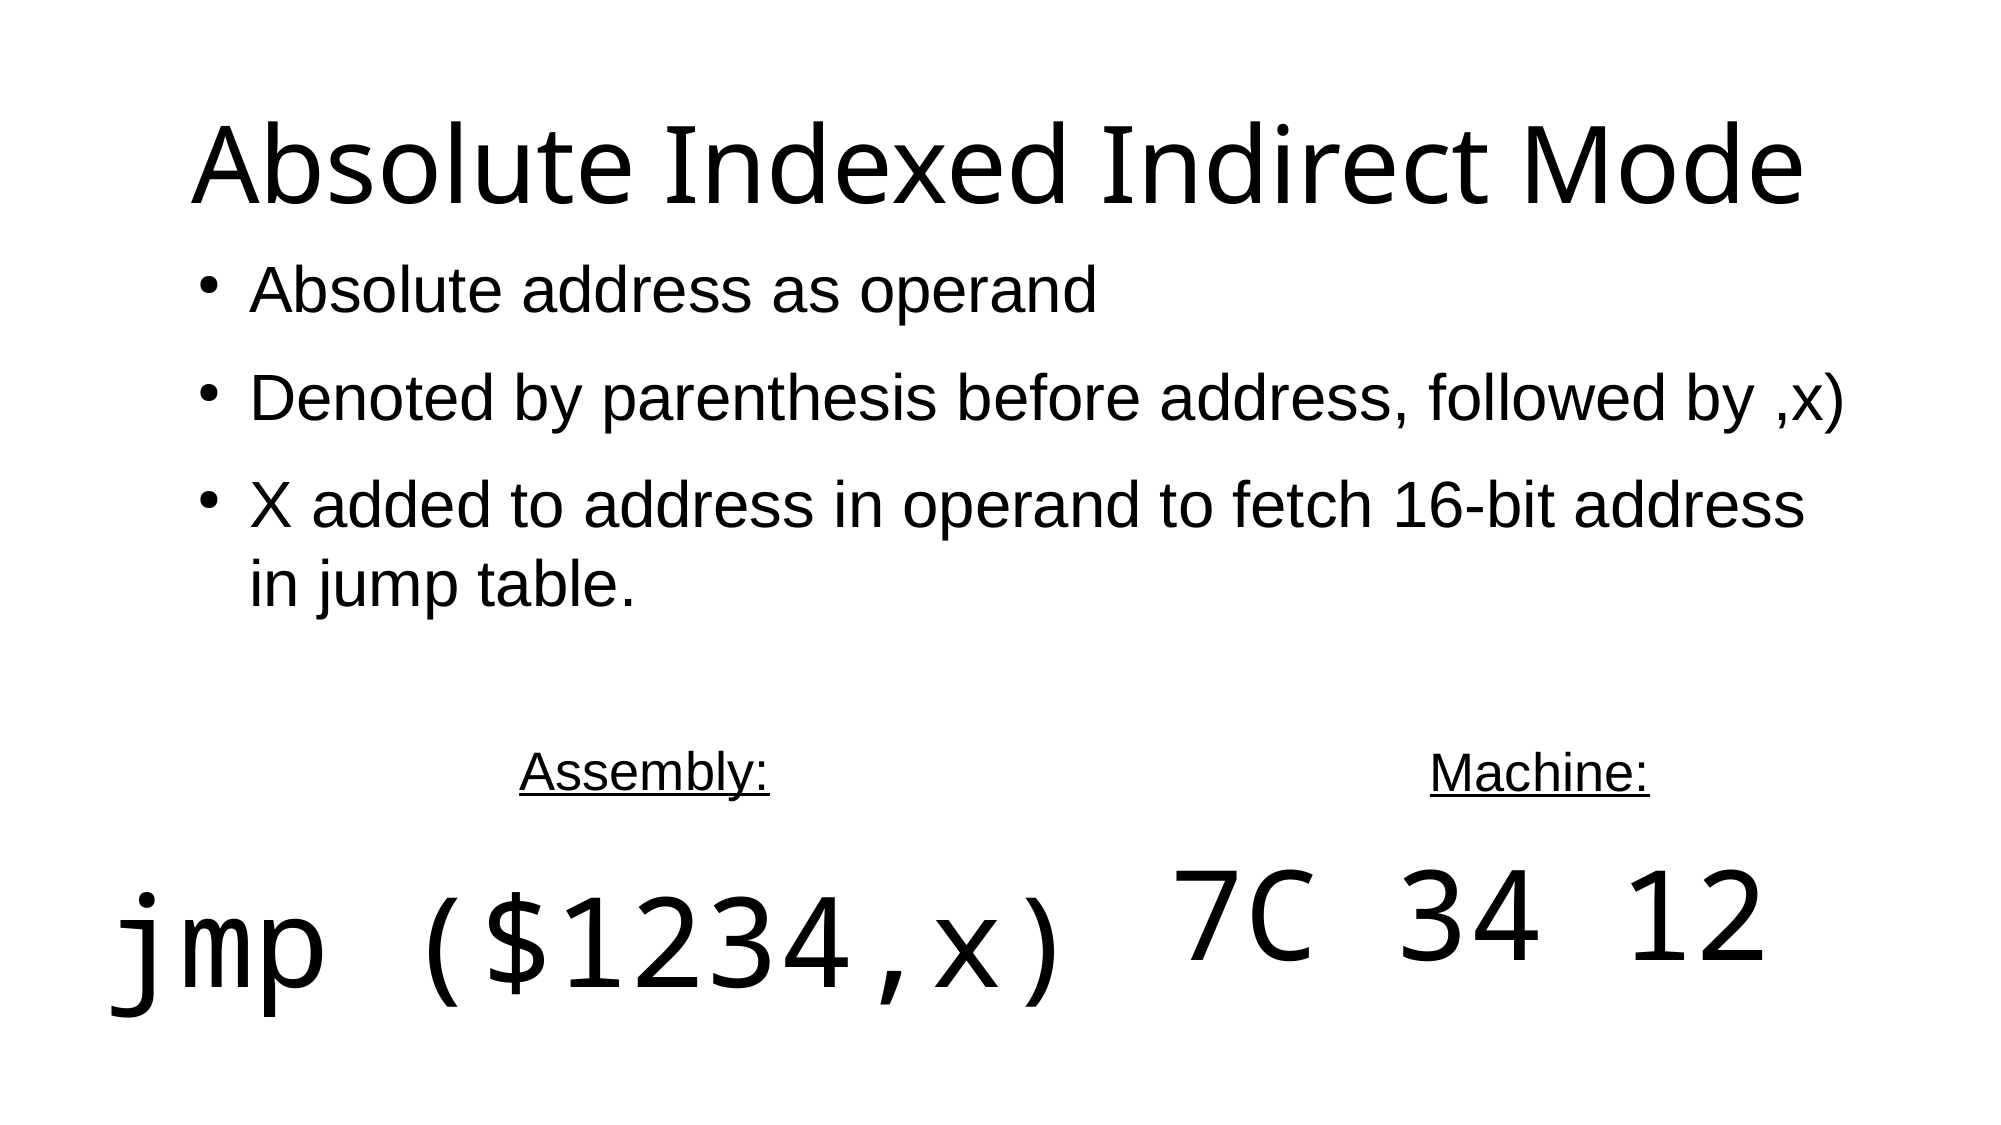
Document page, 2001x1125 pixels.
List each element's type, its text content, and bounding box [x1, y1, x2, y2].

title Absolute Indexed Indirect Mode [137, 59, 1863, 278]
text_box Assembly: [504, 734, 785, 810]
list Absolute address as operand Denoted by parenthesis before address, followed by ,x) X added to address in operand to fetch 16-bit address in jump table. [165, 239, 1891, 706]
text_box 7C 34 12 [1155, 818, 1901, 991]
text_box Machine: [1414, 735, 1666, 811]
text_box jmp ($1234,x) [90, 846, 1098, 1003]
